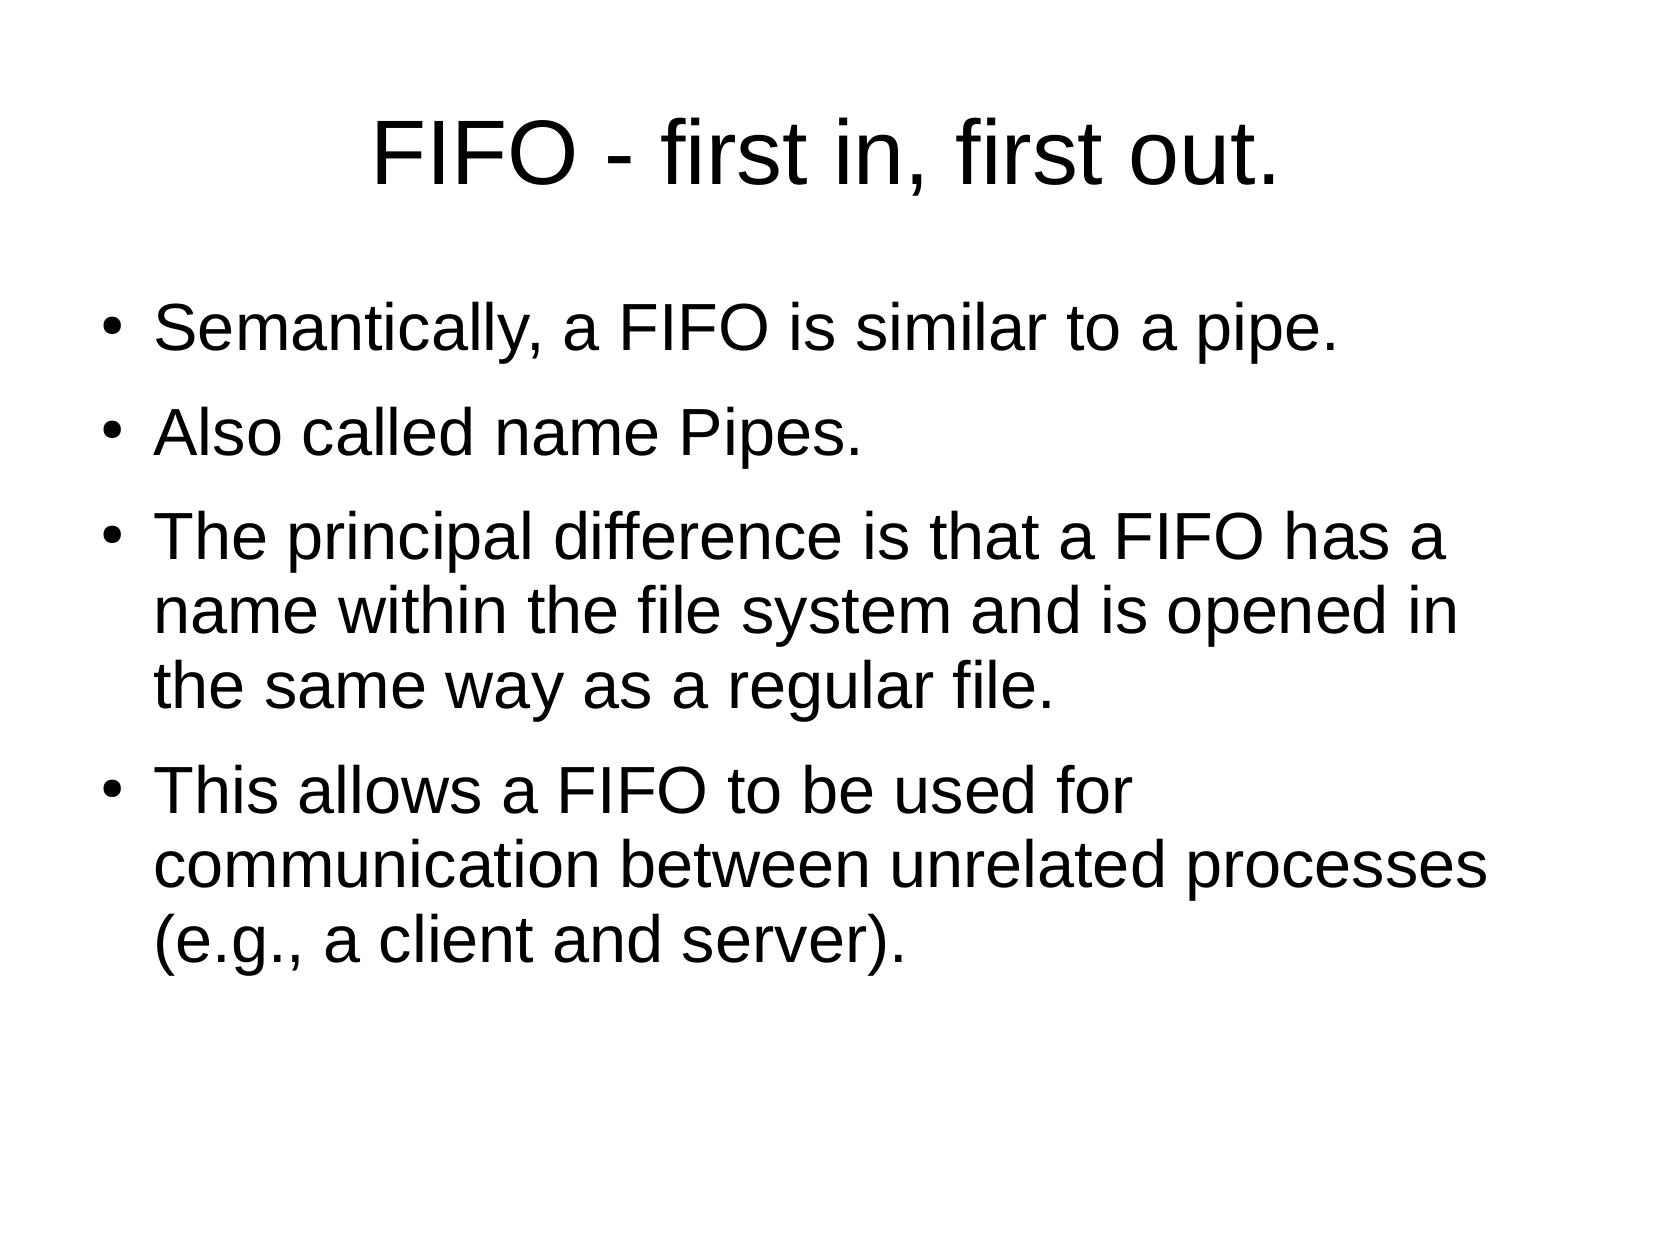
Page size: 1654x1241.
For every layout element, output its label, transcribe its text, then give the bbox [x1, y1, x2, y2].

title FIFO - first in, first out. [82, 49, 1571, 257]
list Semantically, a FIFO is similar to a pipe. Also called name Pipes. The principal difference is that a FIFO has a name within the file system and is opened in the same way as a regular file. This allows a FIFO to be used for communication between unrelated processes (e.g., a client and server). [82, 290, 1571, 1010]
